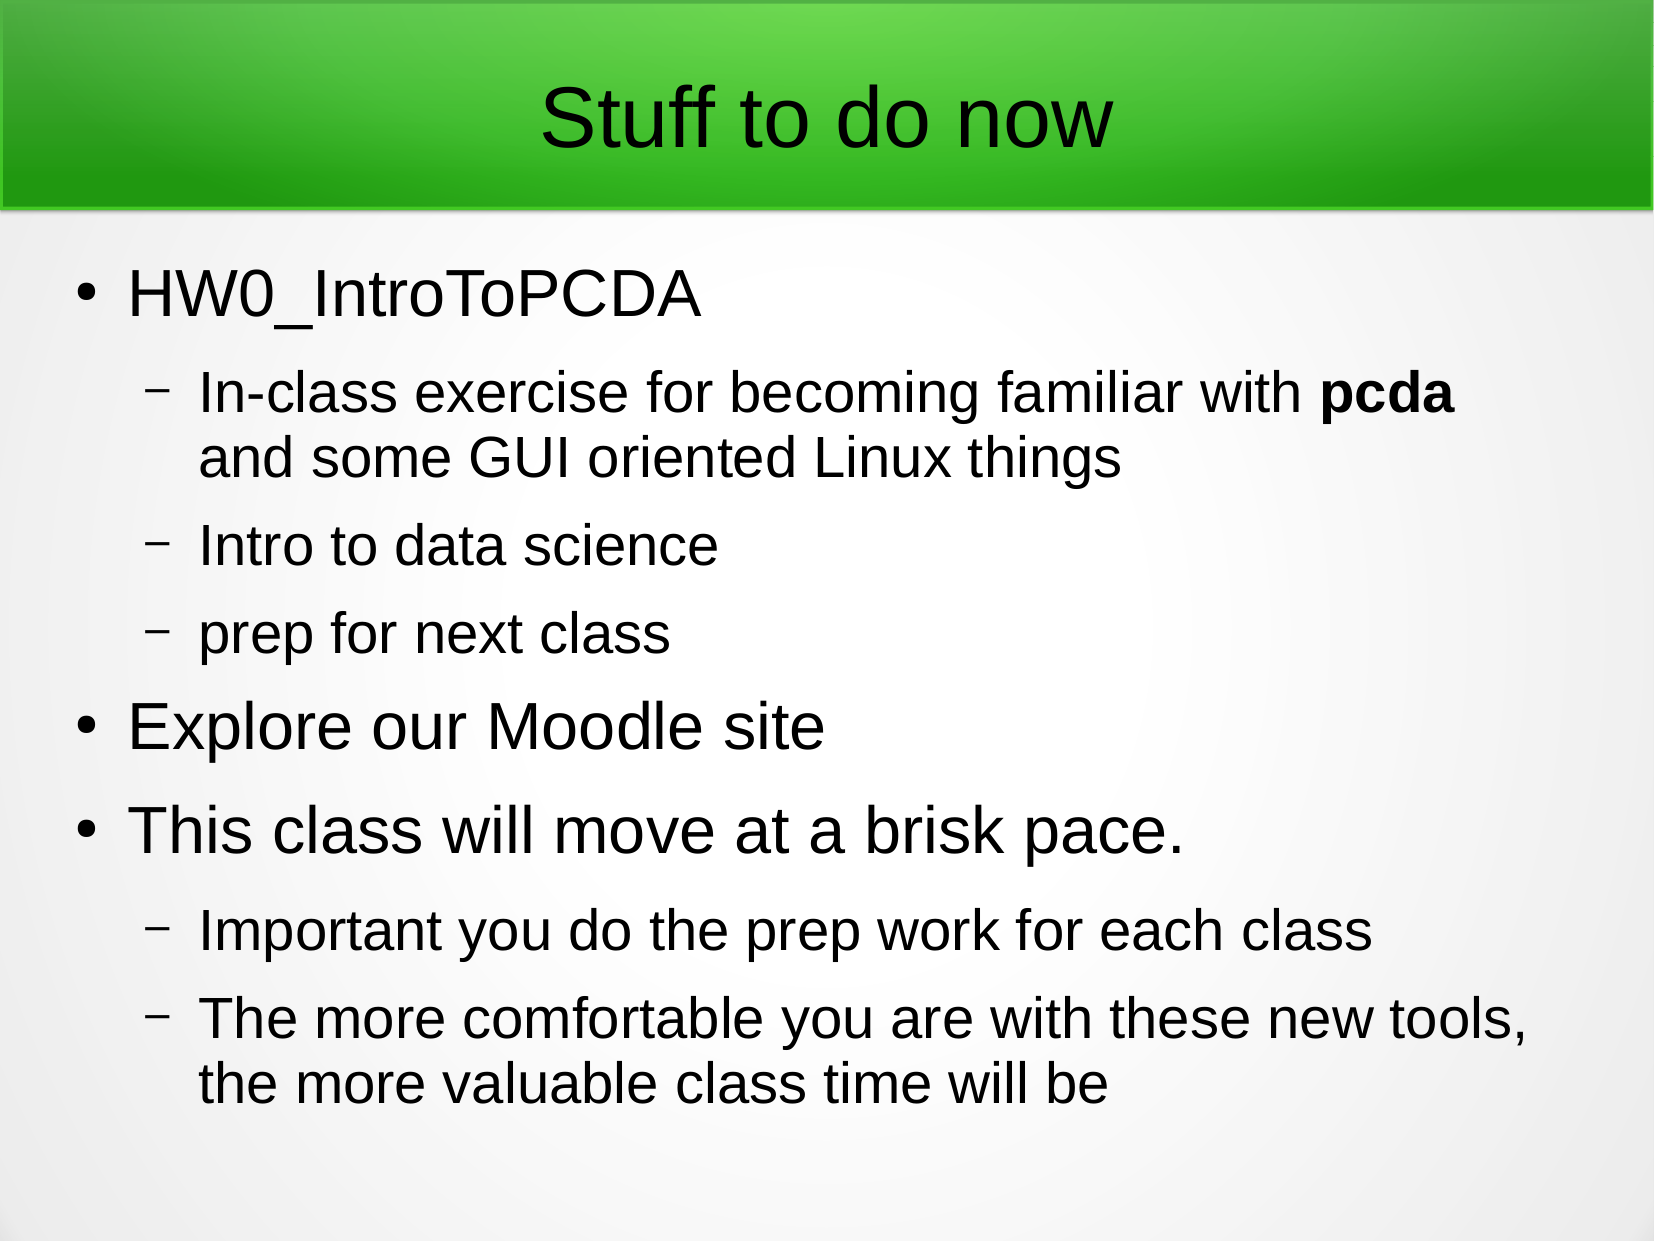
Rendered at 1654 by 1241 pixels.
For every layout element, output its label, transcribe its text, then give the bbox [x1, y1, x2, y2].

list HW0_IntroToPCDA In-class exercise for becoming familiar with pcda and some GUI oriented Linux things Intro to data science prep for next class Explore our Moodle site This class will move at a brisk pace. Important you do the prep work for each class The more comfortable you are with these new tools, the more valuable class time will be [56, 255, 1546, 1141]
title Stuff to do now [82, 47, 1571, 189]
